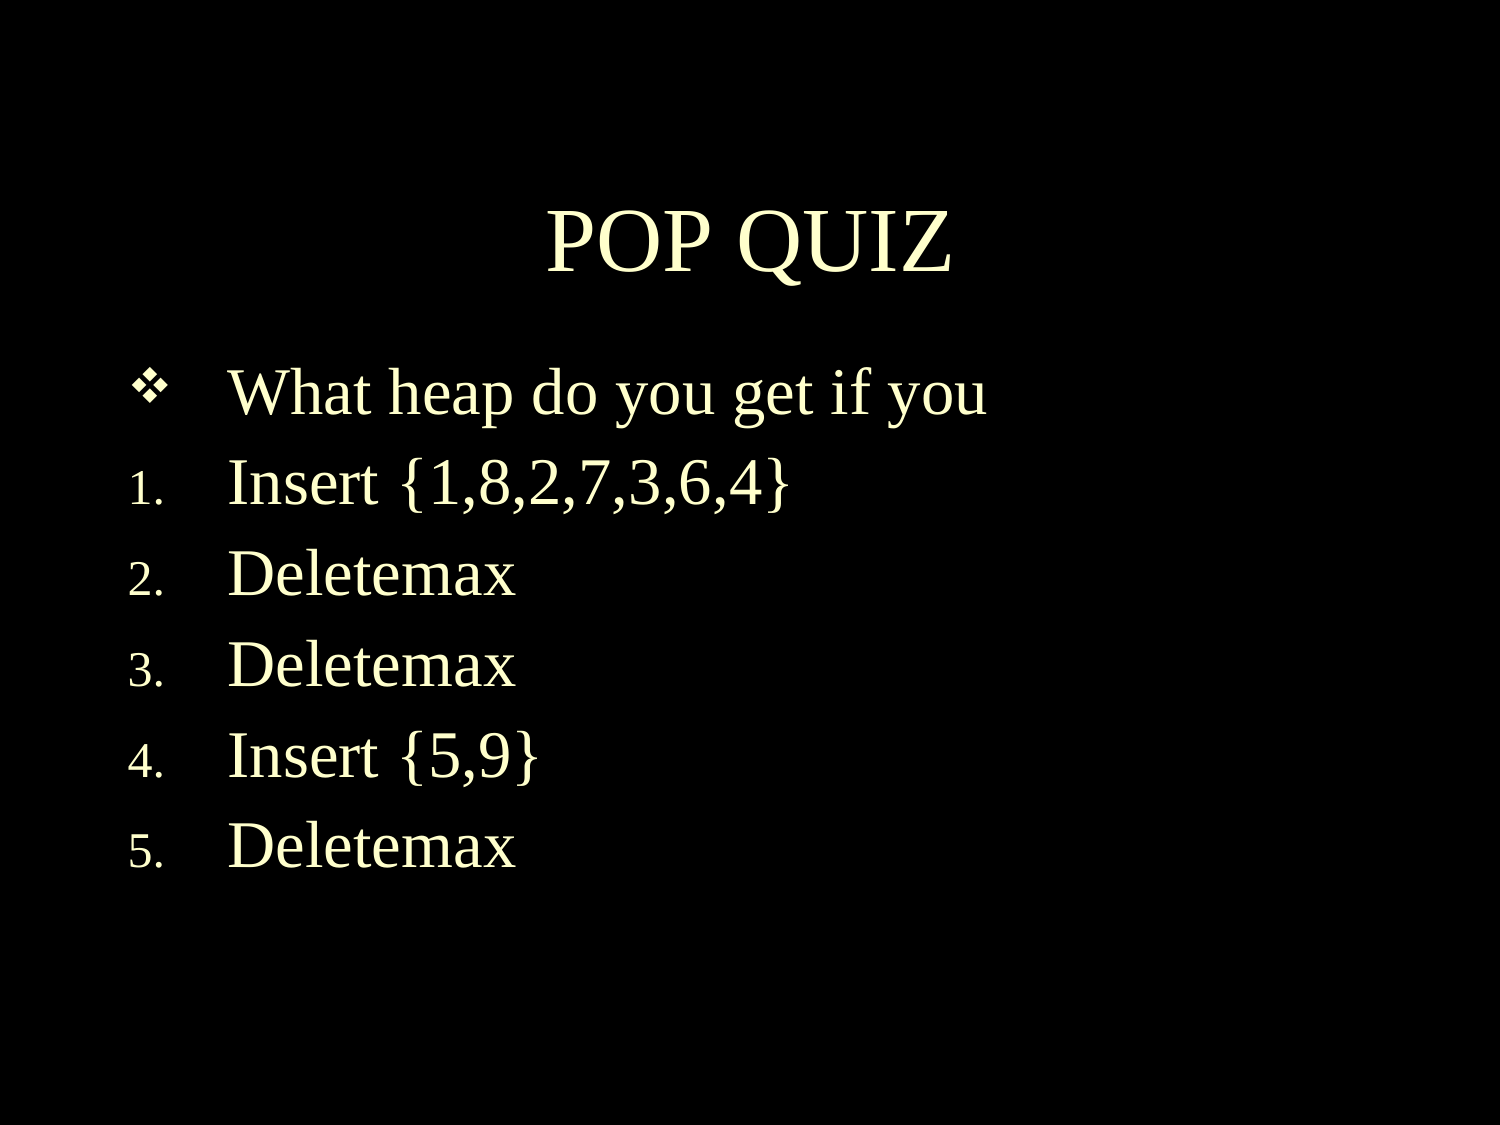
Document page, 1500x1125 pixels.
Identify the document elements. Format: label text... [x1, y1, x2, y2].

title POP QUIZ [22, 145, 1480, 336]
list What heap do you get if you Insert {1,8,2,7,3,6,4} Deletemax Deletemax Insert {5,9} Deletemax [112, 347, 1482, 1026]
